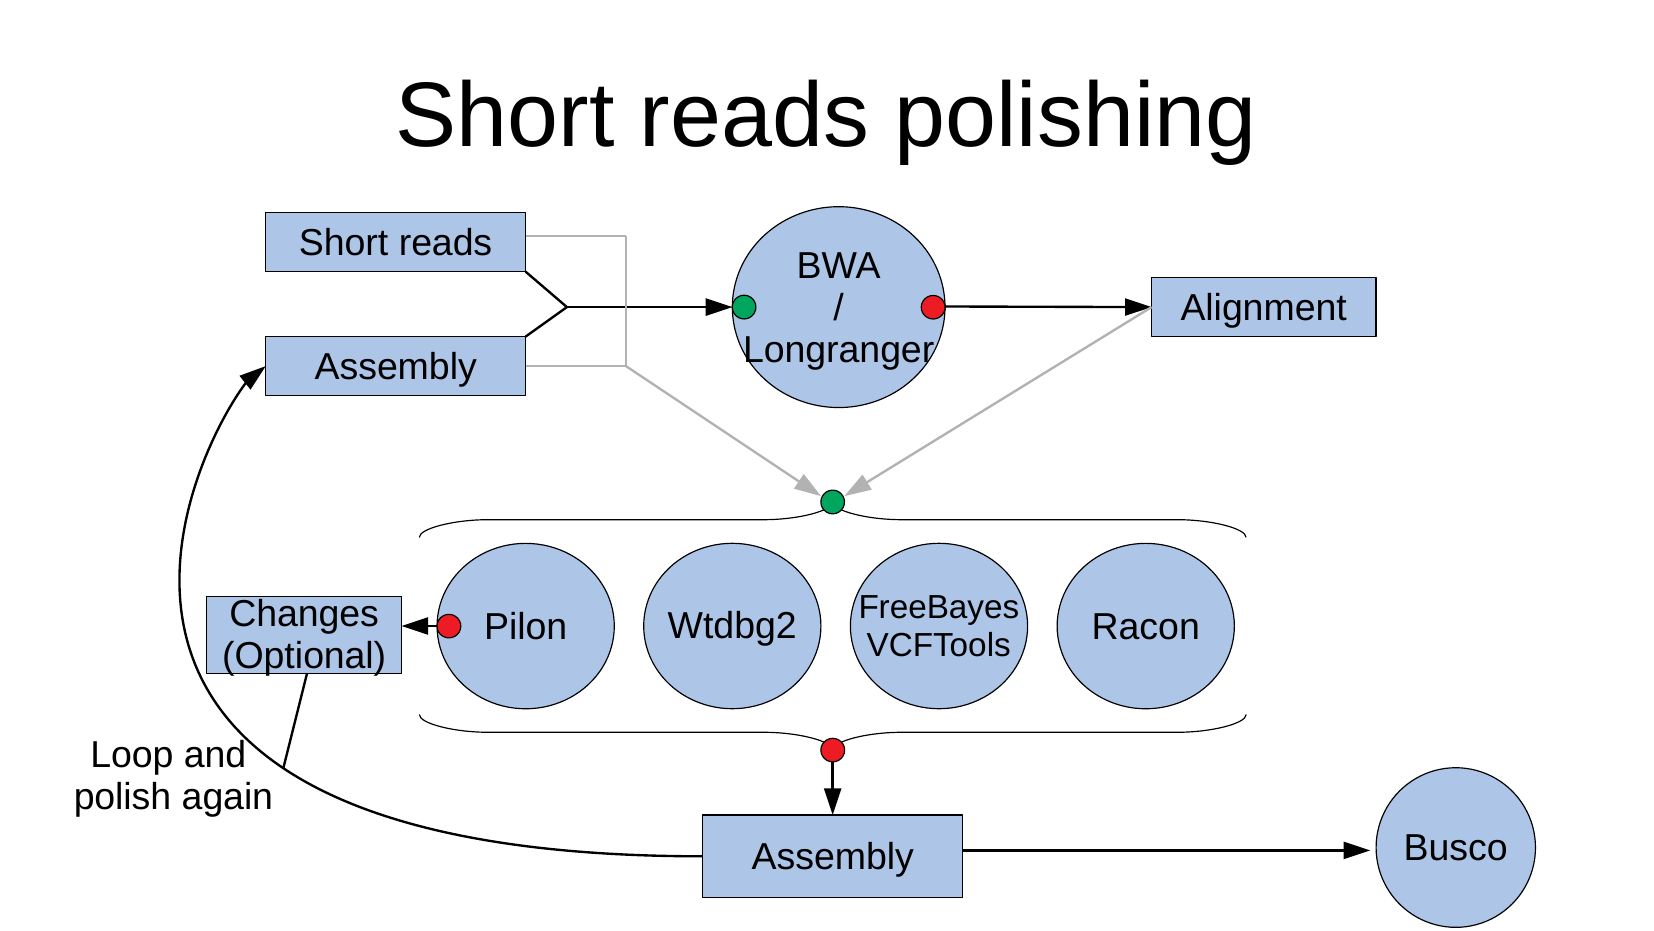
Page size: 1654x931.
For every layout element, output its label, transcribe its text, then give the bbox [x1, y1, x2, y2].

text_box Wtdbg2 [643, 543, 821, 709]
text_box [732, 295, 756, 319]
text_box Busco [1376, 767, 1536, 928]
text_box Pilon [437, 543, 615, 709]
text_box [437, 614, 461, 638]
text_box FreeBayes VCFTools [850, 543, 1028, 709]
text_box [921, 295, 946, 320]
text_box Assembly [265, 336, 526, 396]
text_box [820, 490, 845, 514]
title Short reads polishing [82, 37, 1571, 193]
text_box Racon [1057, 543, 1235, 709]
text_box [820, 738, 845, 762]
text_box Loop and polish again [59, 726, 288, 826]
text_box Short reads [265, 212, 526, 272]
text_box BWA / Longranger [732, 206, 945, 408]
text_box Changes (Optional) [206, 596, 402, 674]
text_box Assembly [702, 814, 963, 898]
text_box Alignment [1151, 277, 1376, 337]
